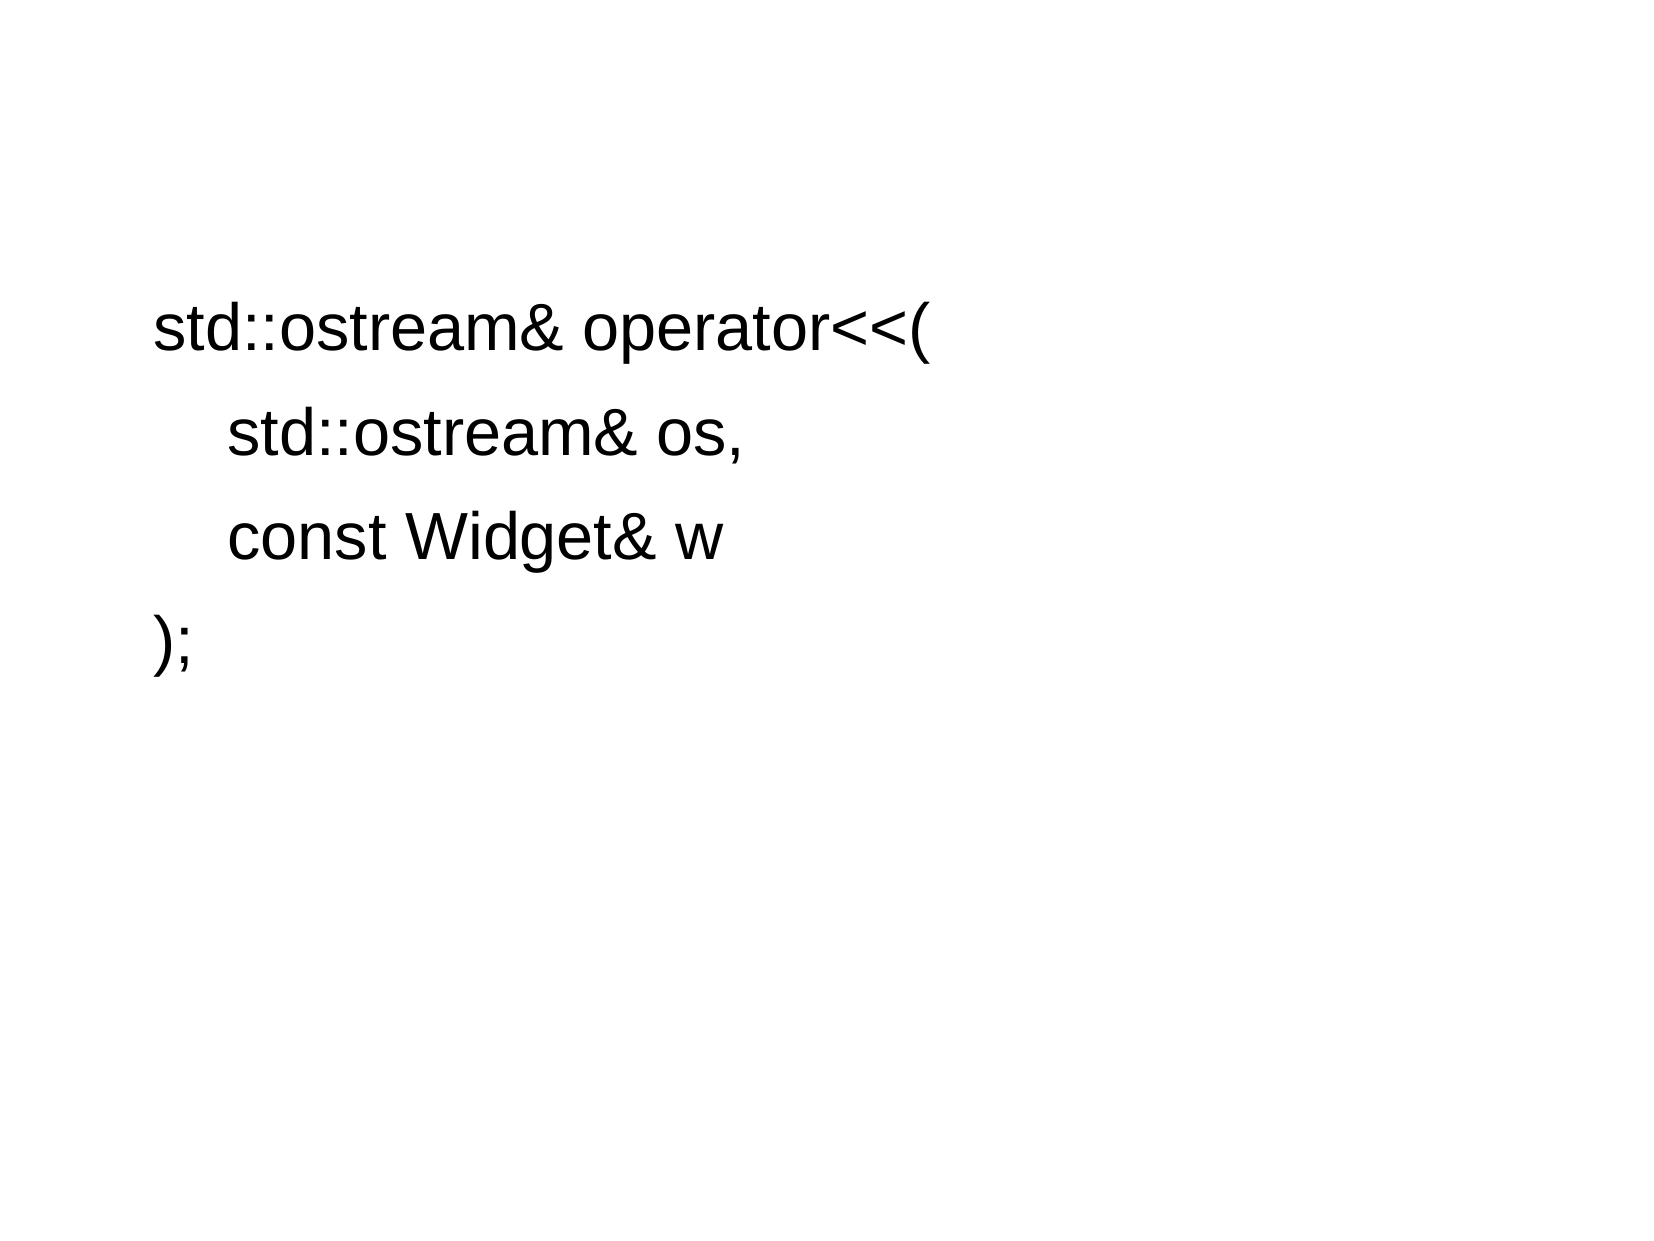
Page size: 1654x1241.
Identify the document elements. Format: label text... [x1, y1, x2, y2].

list std::ostream& operator<<( std::ostream& os, const Widget& w ); [82, 290, 1571, 1010]
